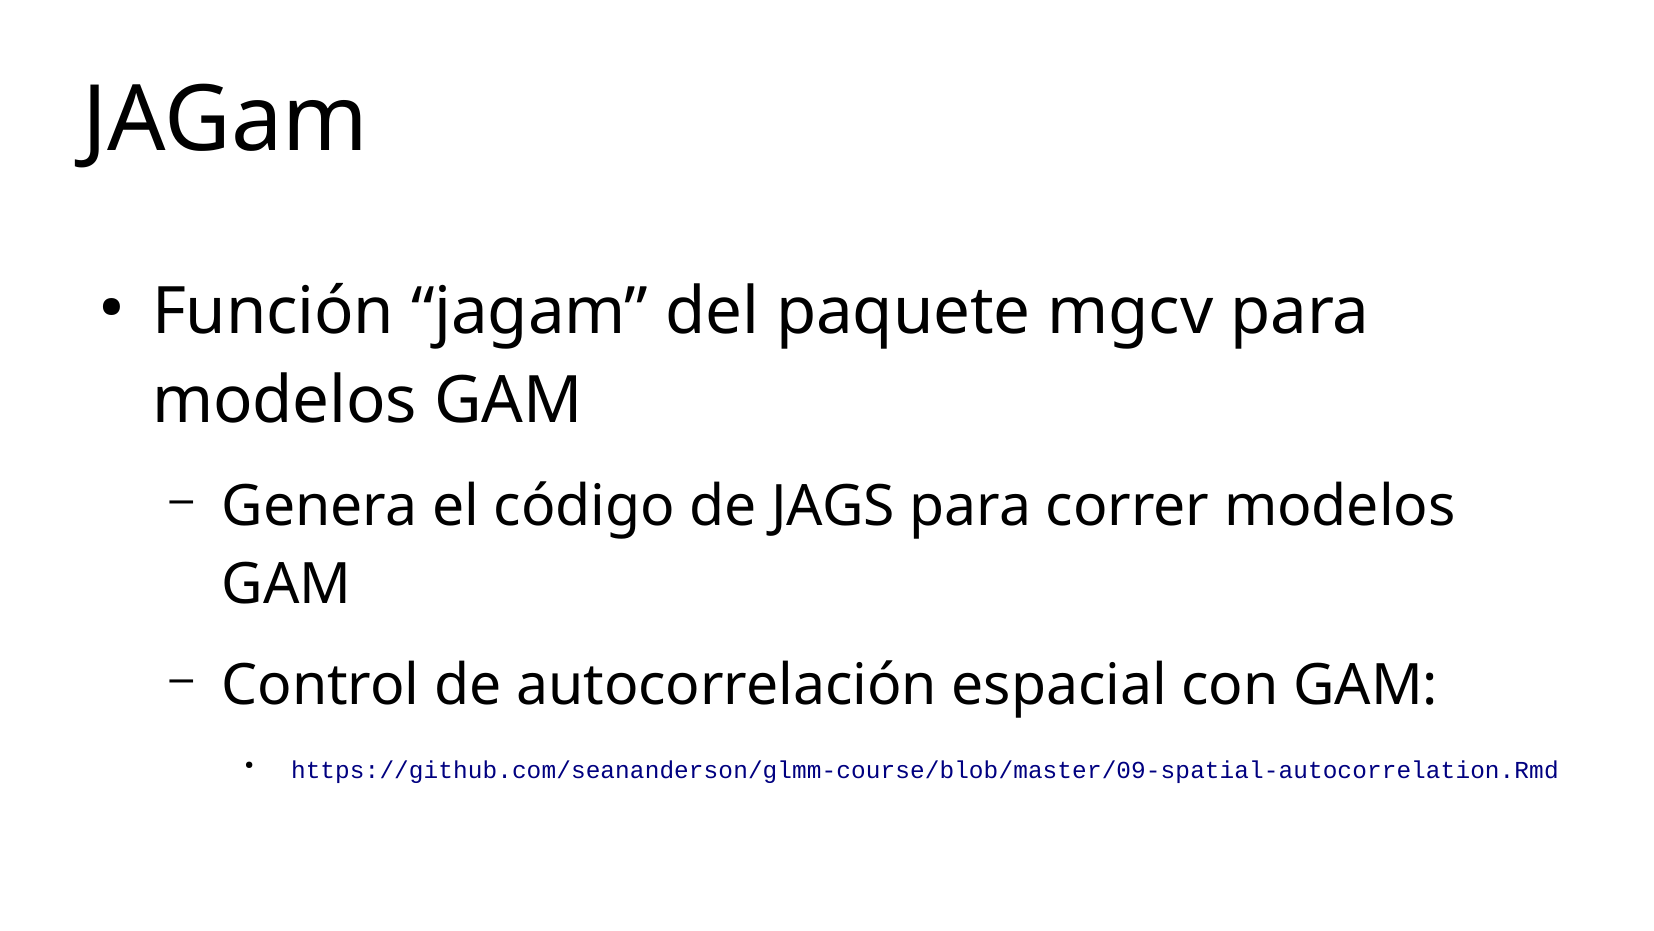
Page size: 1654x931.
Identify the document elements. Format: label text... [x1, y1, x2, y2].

list Función “jagam” del paquete mgcv para modelos GAM Genera el código de JAGS para correr modelos GAM Control de autocorrelación espacial con GAM: https://github.com/seananderson/glmm-course/blob/master/09-spatial-autocorrelation.Rmd [82, 263, 1571, 804]
title JAGam [82, 37, 1571, 193]
